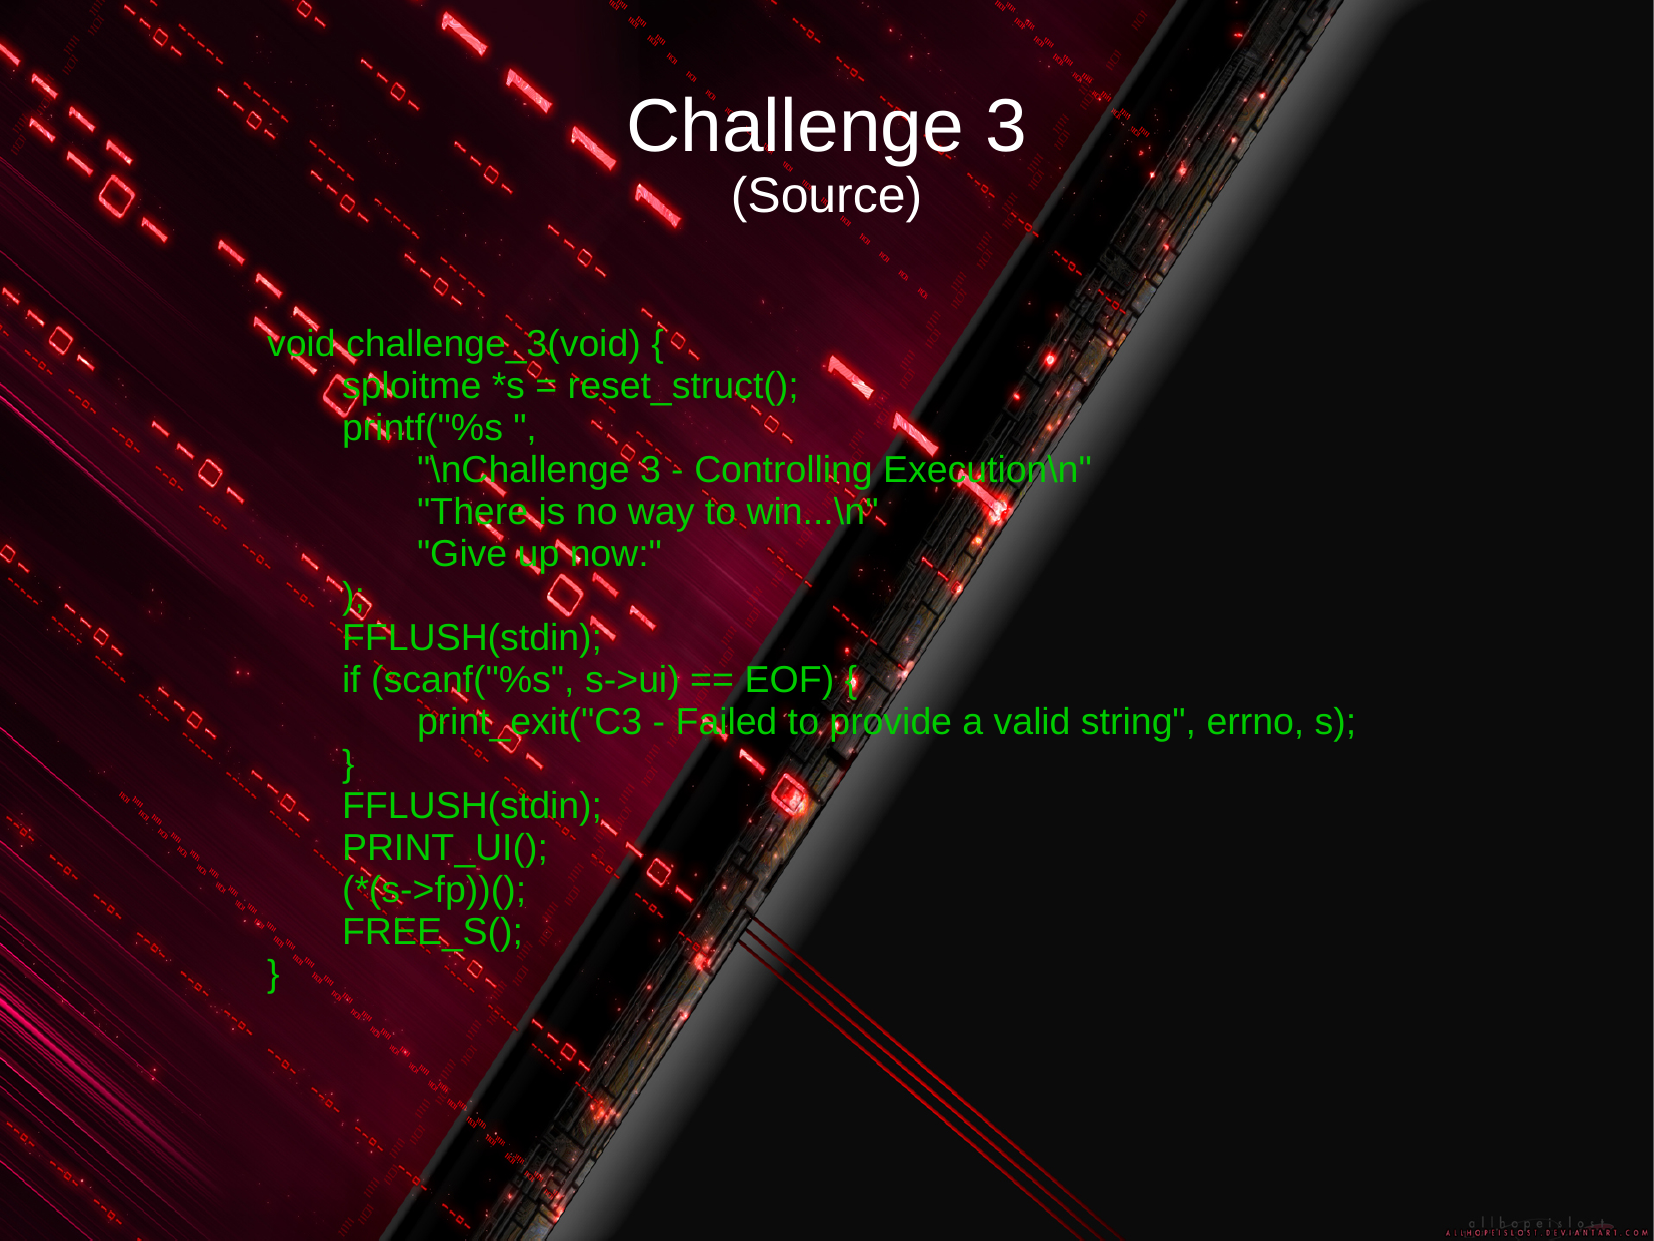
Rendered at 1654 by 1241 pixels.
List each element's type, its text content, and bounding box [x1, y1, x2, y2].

text_box void challenge_3(void) { sploitme *s = reset_struct(); printf("%s ", "\nChallenge 3 - Controlling Execution\n" "There is no way to win...\n" "Give up now:" ); FFLUSH(stdin); if (scanf("%s", s->ui) == EOF) { print_exit("C3 - Failed to provide a valid string", errno, s); } FFLUSH(stdin); PRINT_UI(); (*(s->fp))(); FREE_S(); } [252, 315, 1378, 1123]
title Challenge 3 (Source) [82, 49, 1571, 257]
picture [0, 0, 1654, 1241]
